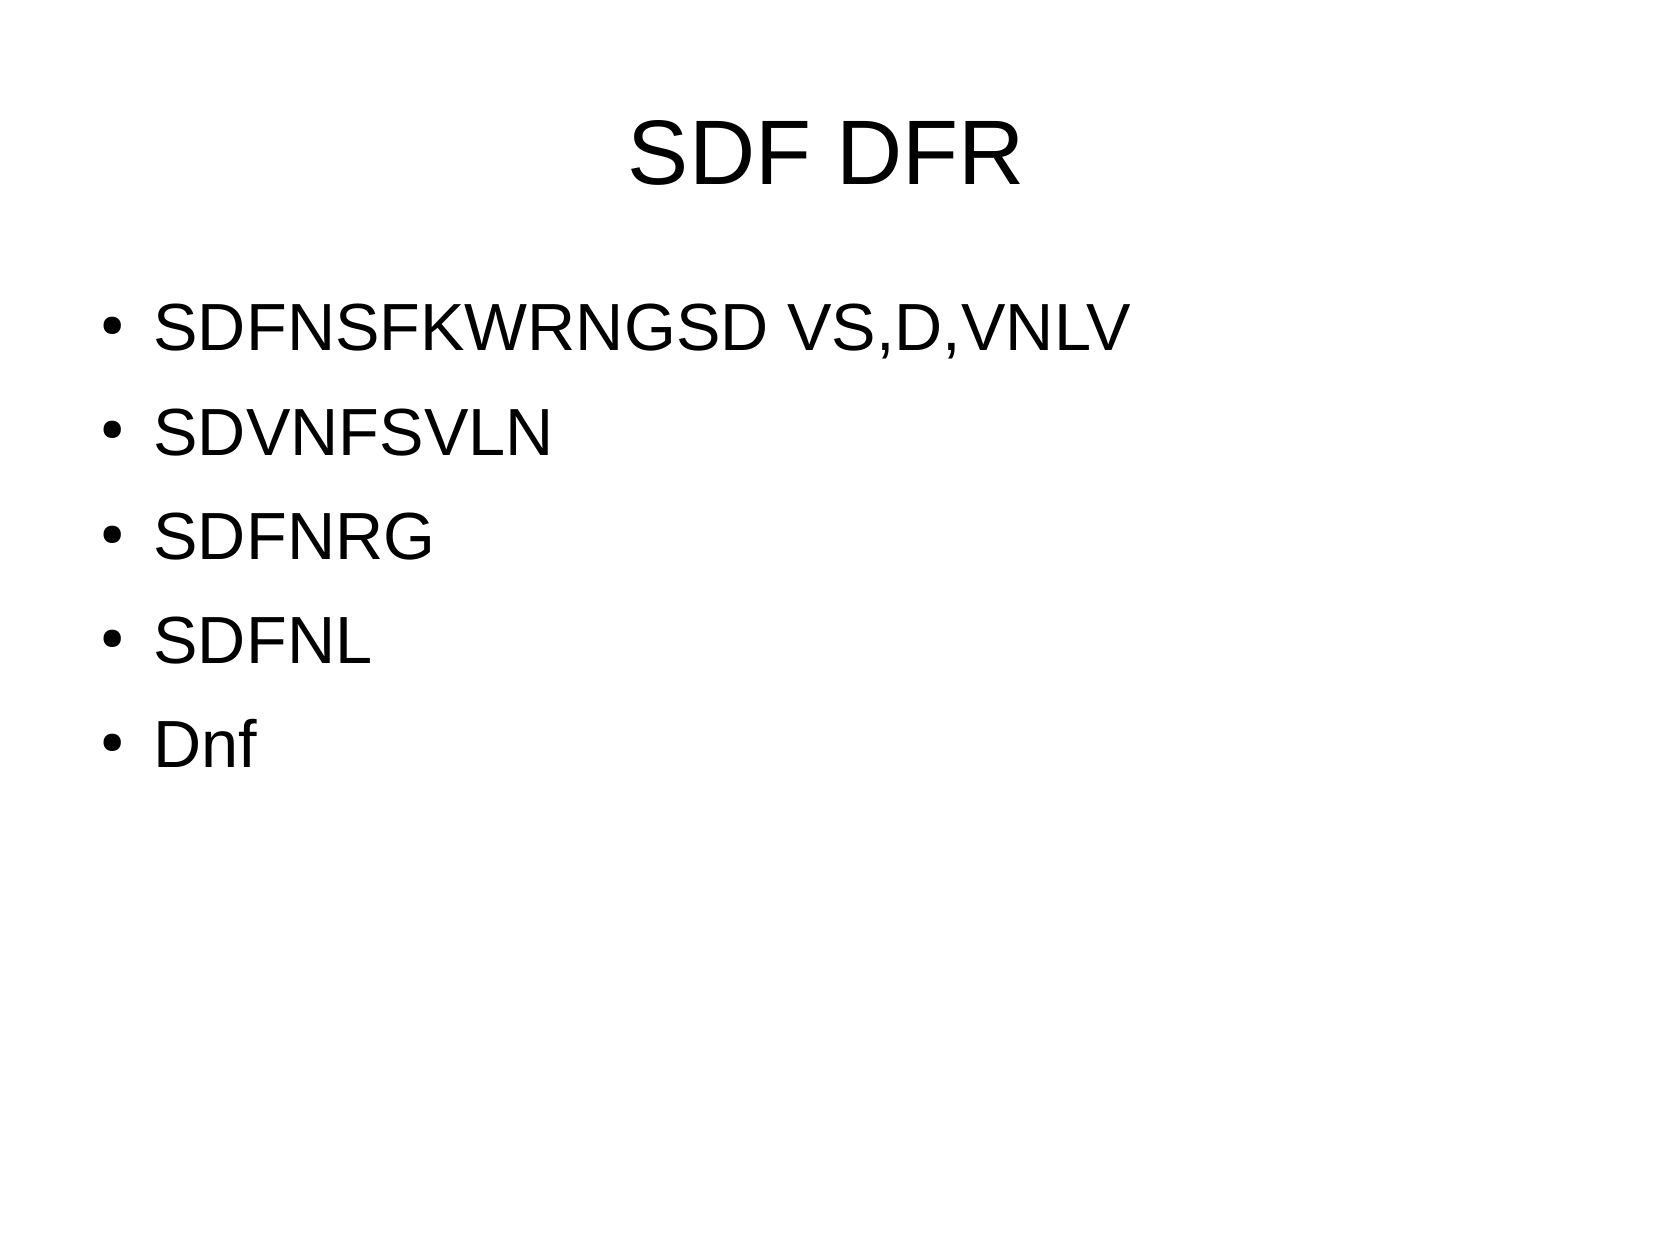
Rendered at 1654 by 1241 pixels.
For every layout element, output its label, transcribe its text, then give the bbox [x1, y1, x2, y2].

title SDF DFR [82, 49, 1571, 257]
list SDFNSFKWRNGSD VS,D,VNLV SDVNFSVLN SDFNRG SDFNL Dnf [82, 290, 1571, 1010]
